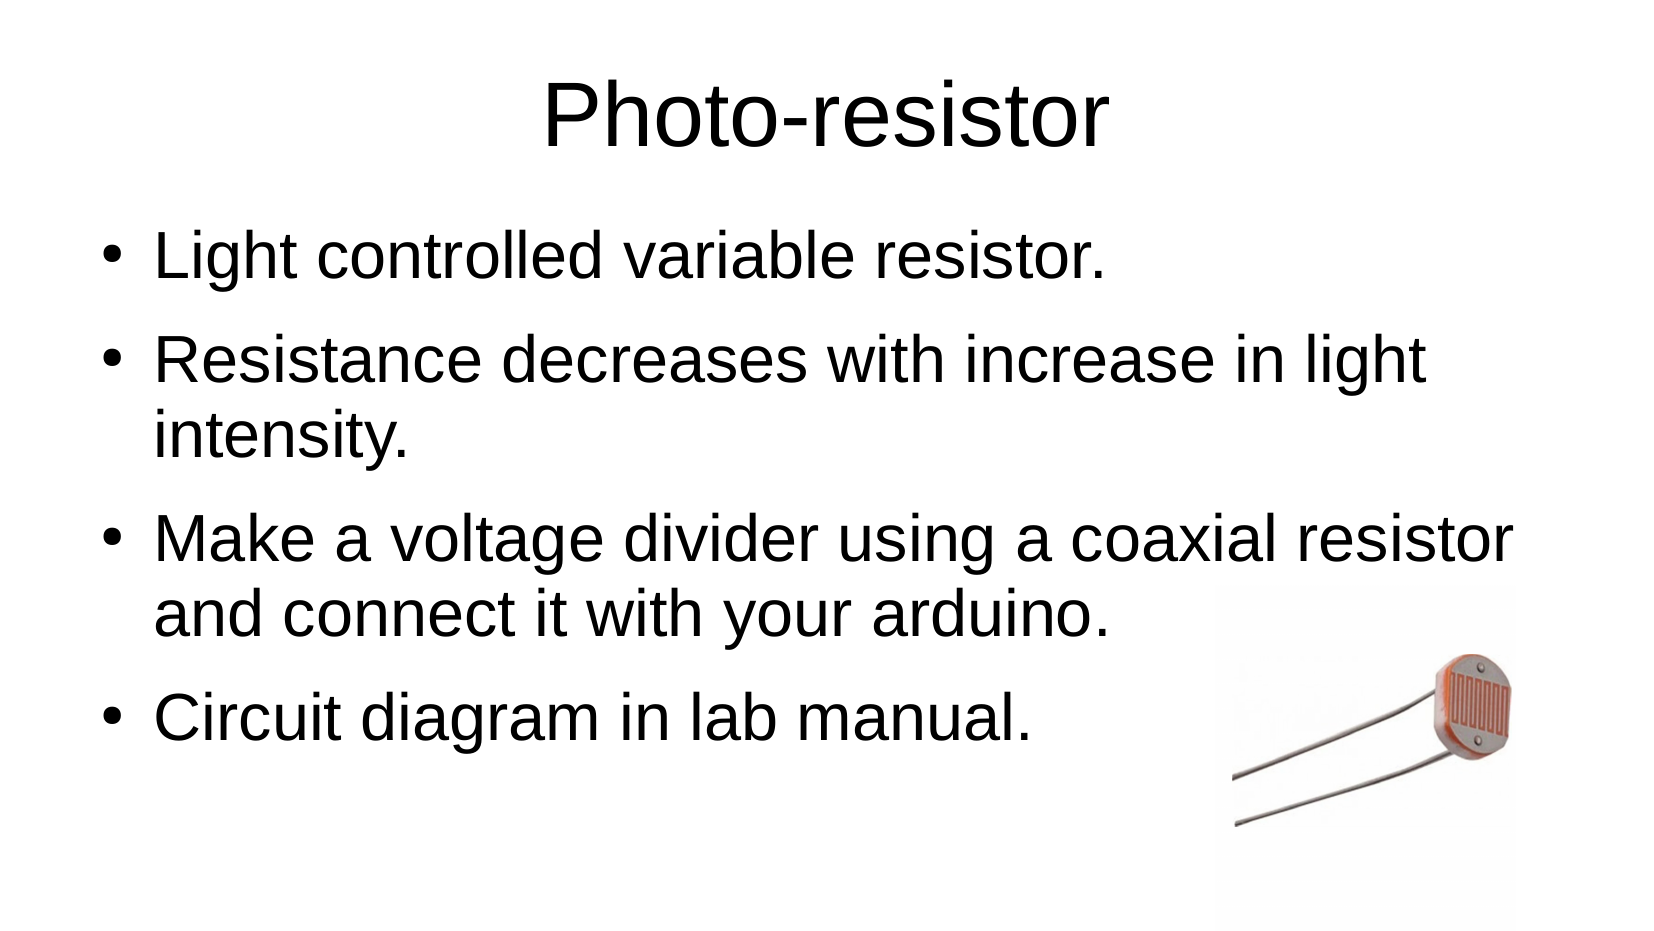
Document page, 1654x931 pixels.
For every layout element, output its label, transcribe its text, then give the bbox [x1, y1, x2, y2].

title Photo-resistor [82, 37, 1571, 193]
list Light controlled variable resistor. Resistance decreases with increase in light intensity. Make a voltage divider using a coaxial resistor and connect it with your arduino. Circuit diagram in lab manual. [82, 217, 1571, 758]
picture [1215, 585, 1516, 931]
